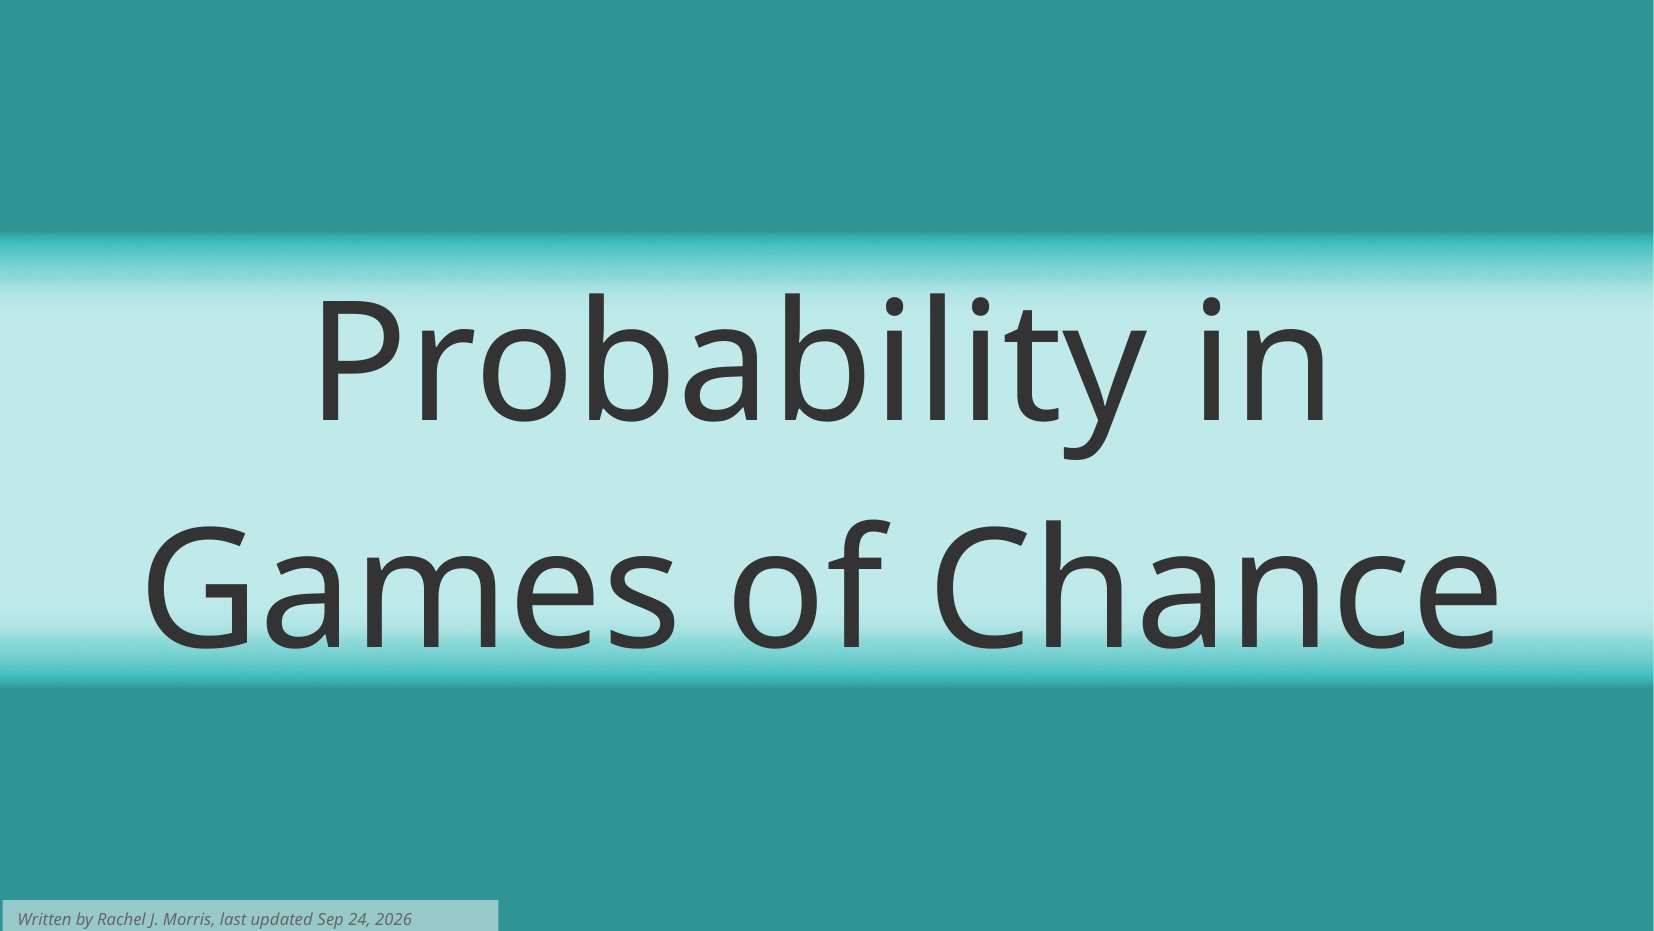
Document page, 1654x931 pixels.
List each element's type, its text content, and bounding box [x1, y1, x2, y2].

title Probability in Games of Chance [64, 60, 1582, 879]
picture [0, 0, 1654, 931]
text_box Written by Rachel J. Morris, last updated Feb 26, 2018 [2, 900, 499, 931]
